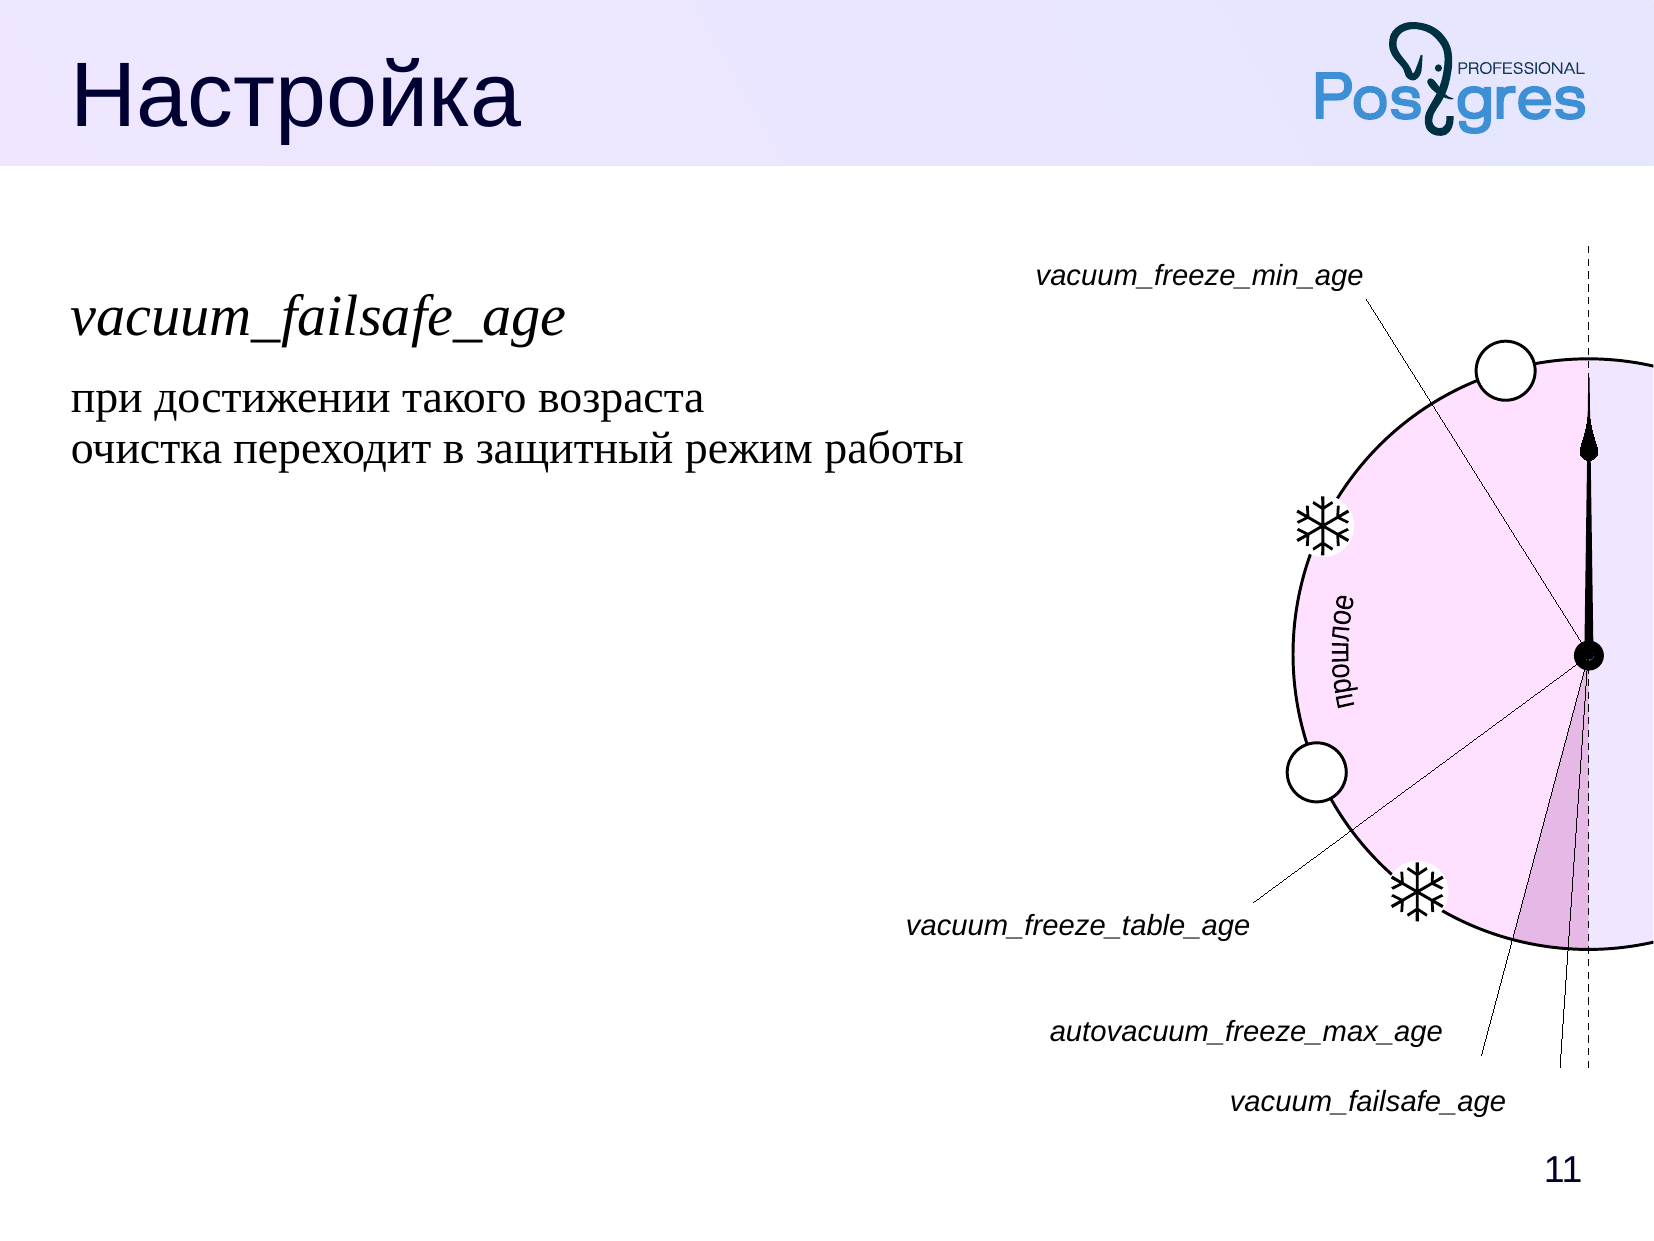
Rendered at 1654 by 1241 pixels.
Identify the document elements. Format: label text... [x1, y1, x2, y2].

list vacuum_failsafe_age при достижении такого возраста очистка переходит в защитный режим работы [70, 283, 1583, 1141]
text_box прошлое [1332, 664, 1350, 678]
text_box прошлое [1333, 610, 1351, 625]
text_box autovacuum_freeze_max_age [1035, 1007, 1459, 1055]
text_box [1175, 240, 1654, 1068]
text_box vacuum_freeze_min_age [1020, 251, 1380, 300]
text_box прошлое [1332, 626, 1350, 642]
text_box прошлое [1335, 694, 1355, 709]
text_box прошлое [1331, 642, 1349, 662]
text_box vacuum_freeze_table_age [891, 901, 1266, 949]
text_box vacuum_failsafe_age [1215, 1077, 1522, 1126]
text_box прошлое [1333, 679, 1358, 694]
text_box прошлое [1336, 595, 1354, 610]
title Настройка [70, 43, 1241, 147]
